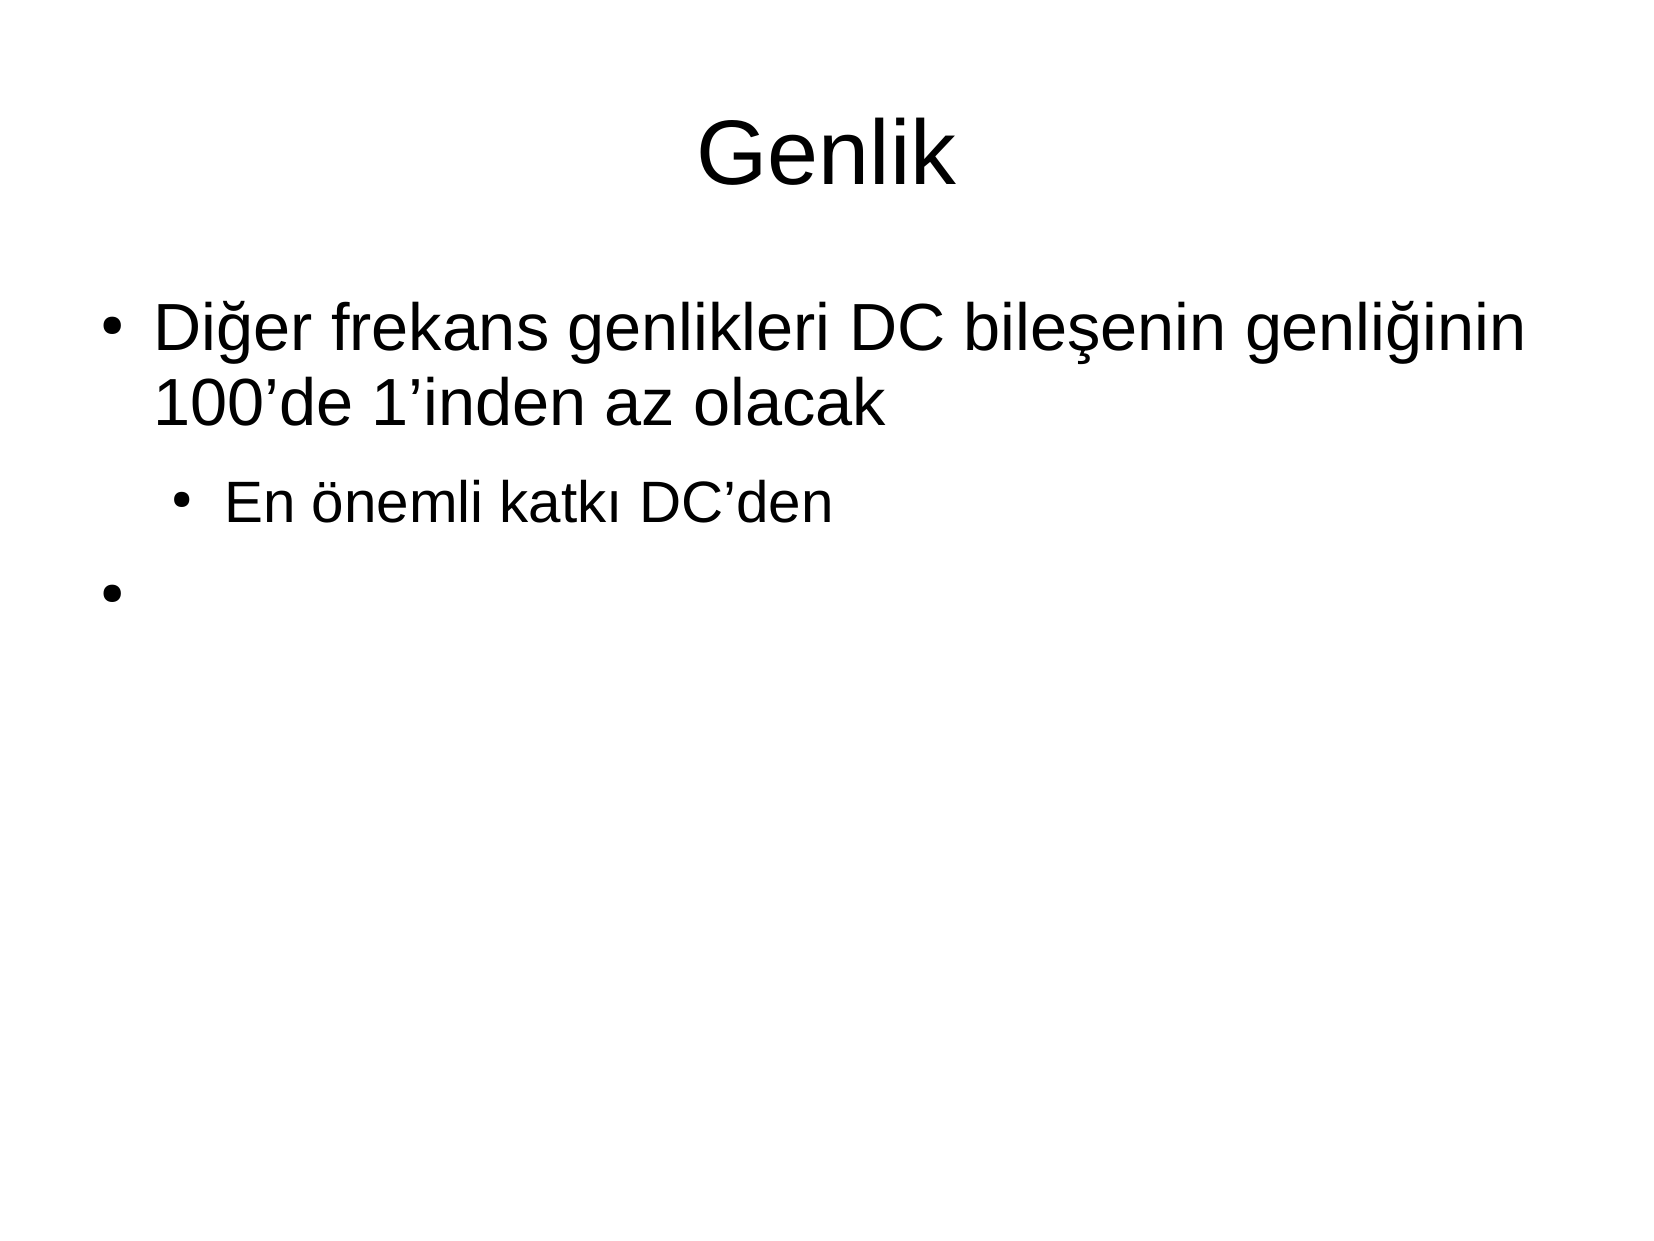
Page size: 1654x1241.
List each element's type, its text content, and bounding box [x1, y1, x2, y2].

list Diğer frekans genlikleri DC bileşenin genliğinin 100’de 1’inden az olacak En önemli katkı DC’den [82, 290, 1571, 1109]
title Genlik [82, 56, 1571, 250]
